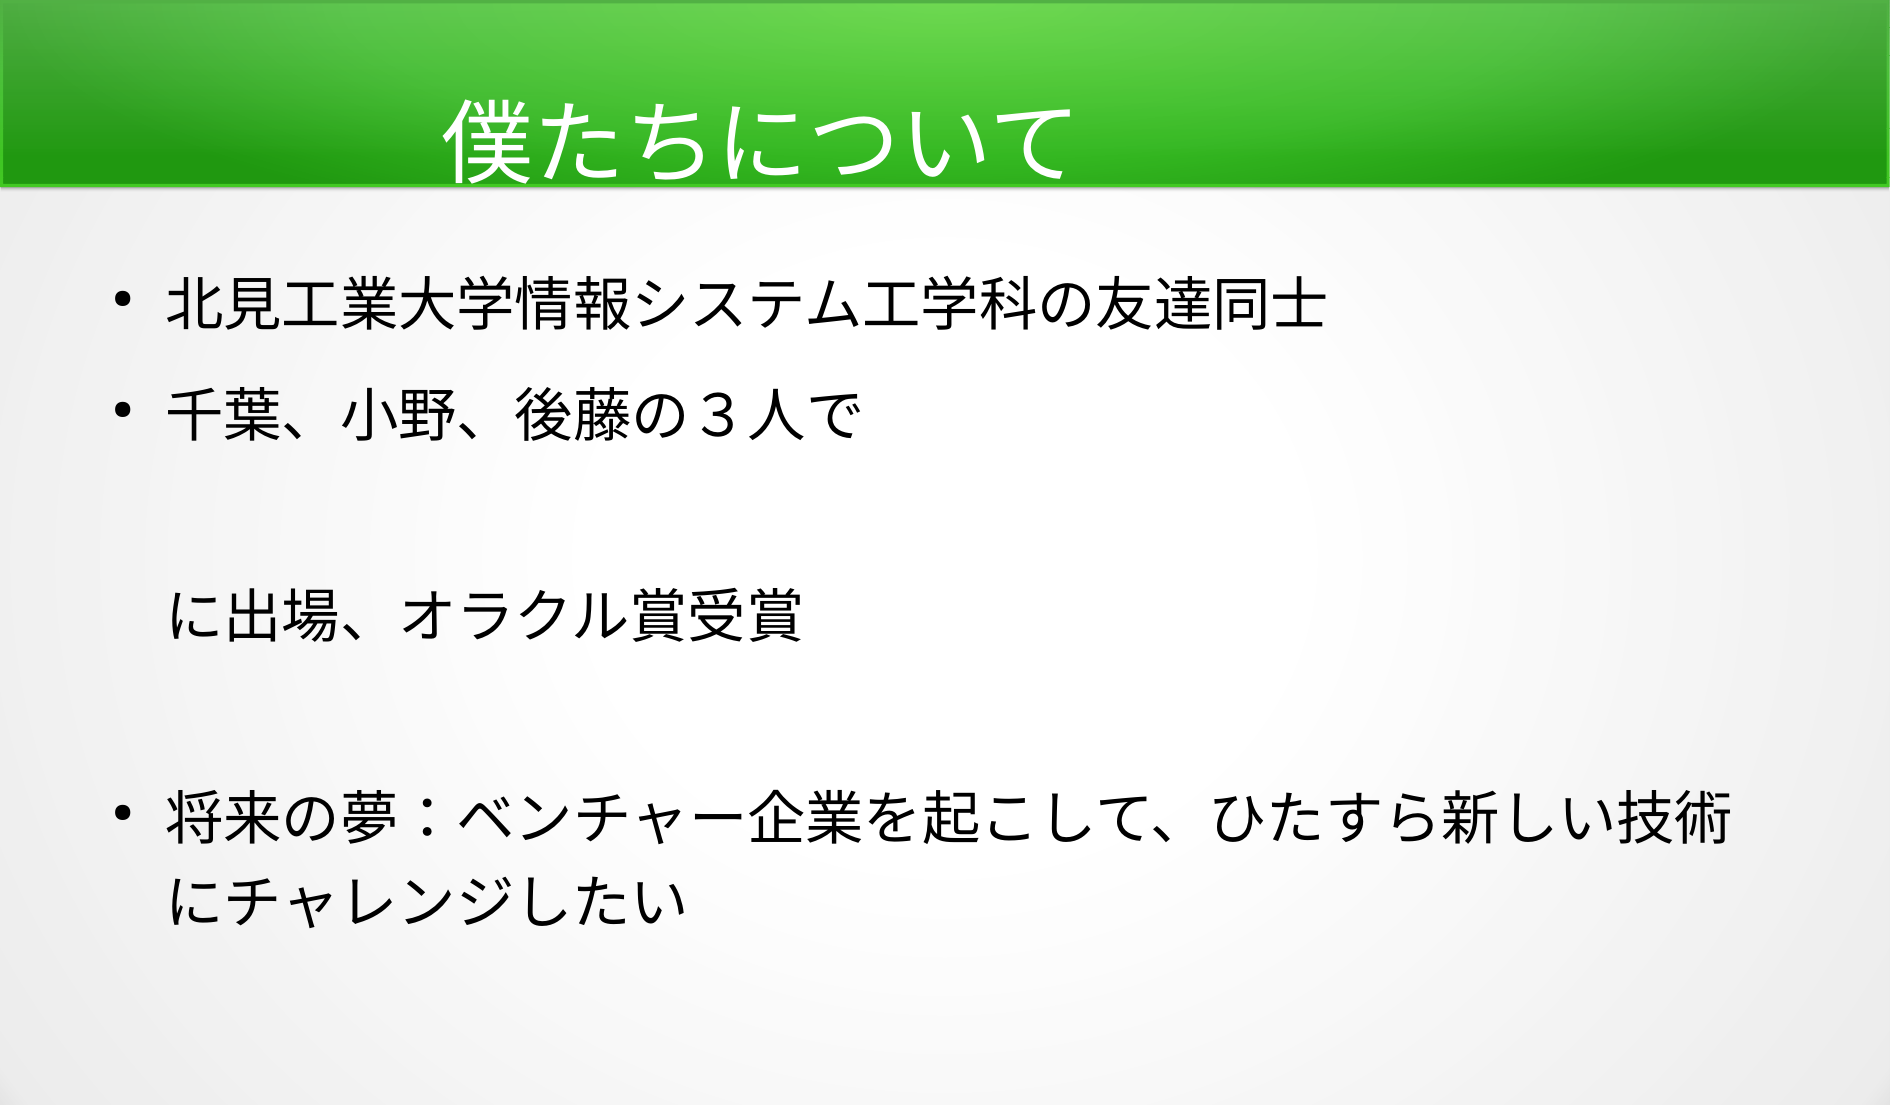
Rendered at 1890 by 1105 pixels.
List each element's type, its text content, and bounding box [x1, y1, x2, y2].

list 北見工業大学情報システム工学科の友達同士 千葉、小野、後藤の３人で に出場、オラクル賞受賞 将来の夢：ベンチャー企業を起こして、ひたすら新しい技術にチャレンジしたい [94, 258, 1758, 899]
title 僕たちについて [94, 44, 1429, 229]
